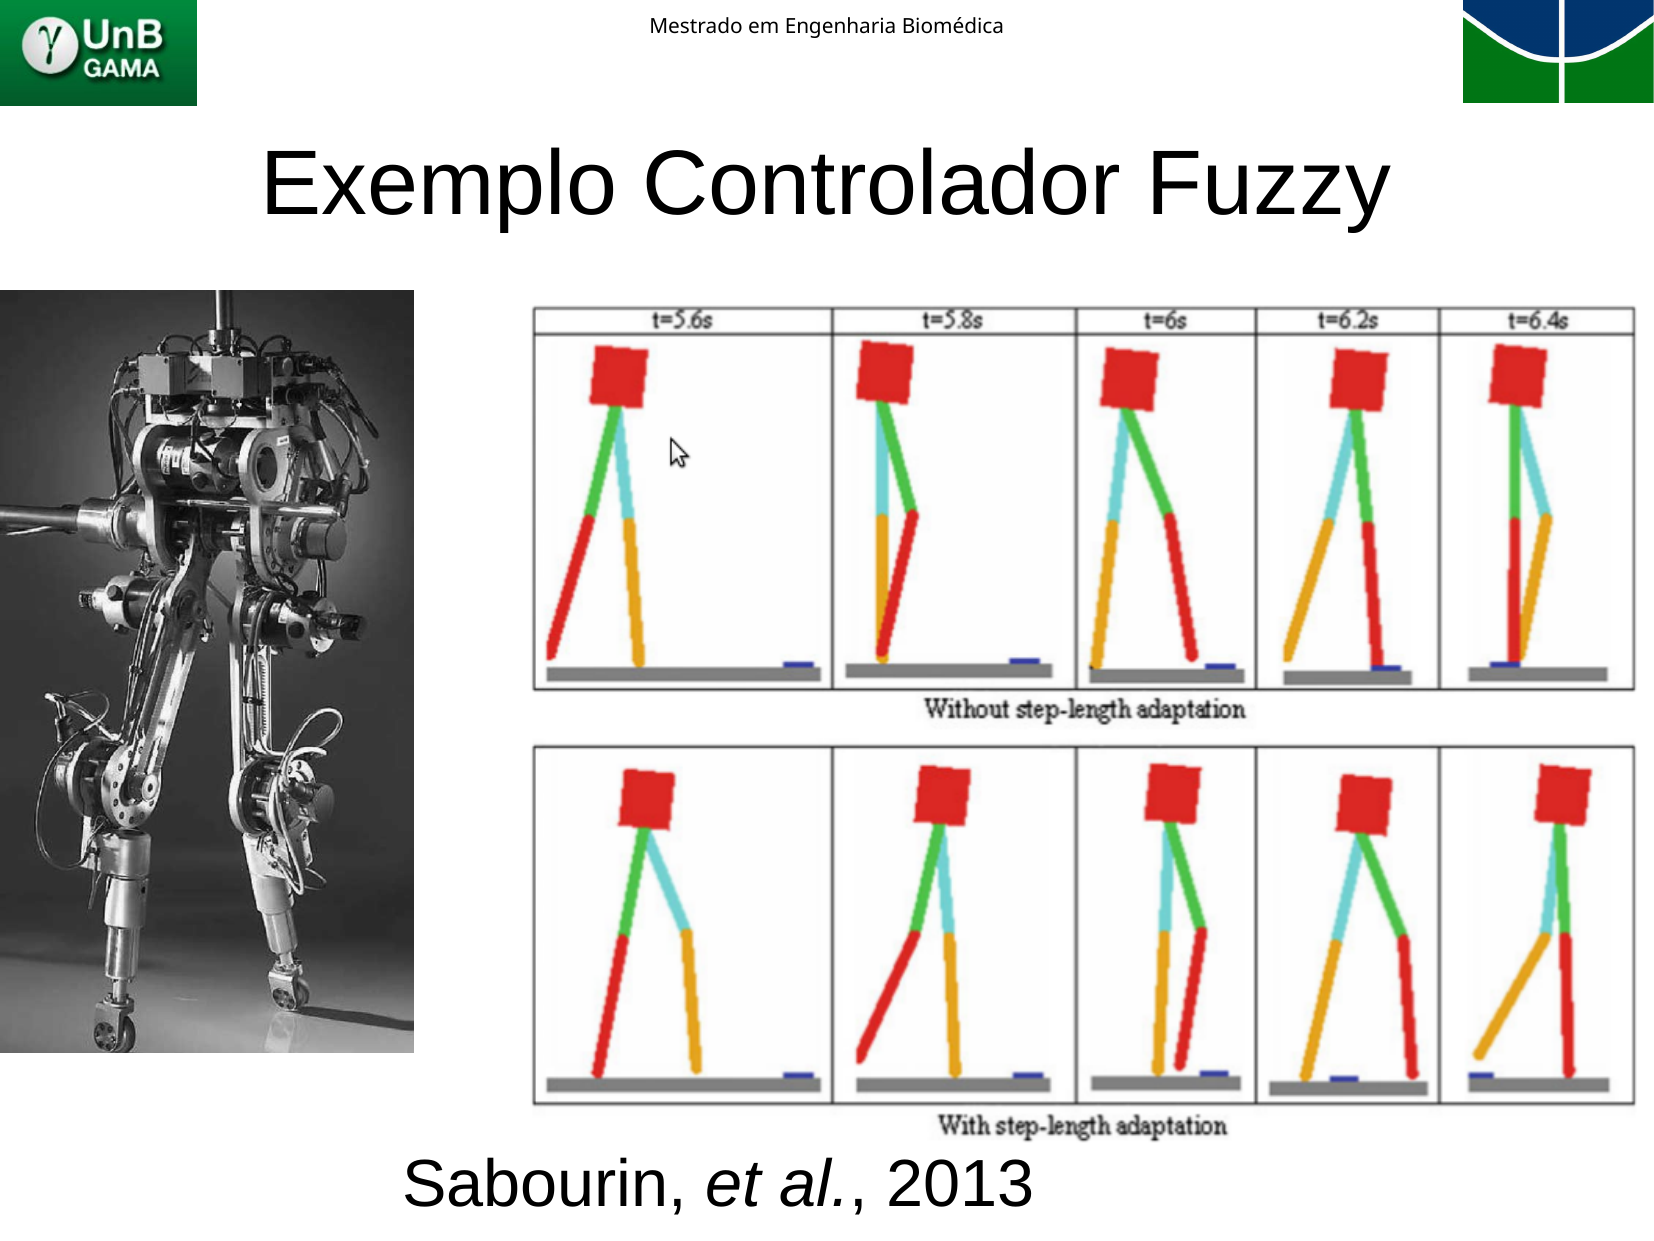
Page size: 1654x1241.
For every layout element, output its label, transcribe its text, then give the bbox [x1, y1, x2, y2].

picture [1463, 0, 1654, 94]
text_box Sabourin, et al., 2013 [298, 1146, 1036, 1237]
picture [500, 290, 1654, 1147]
picture [0, 290, 414, 1053]
picture [0, 0, 197, 94]
title Exemplo Controlador Fuzzy [0, 94, 1654, 272]
